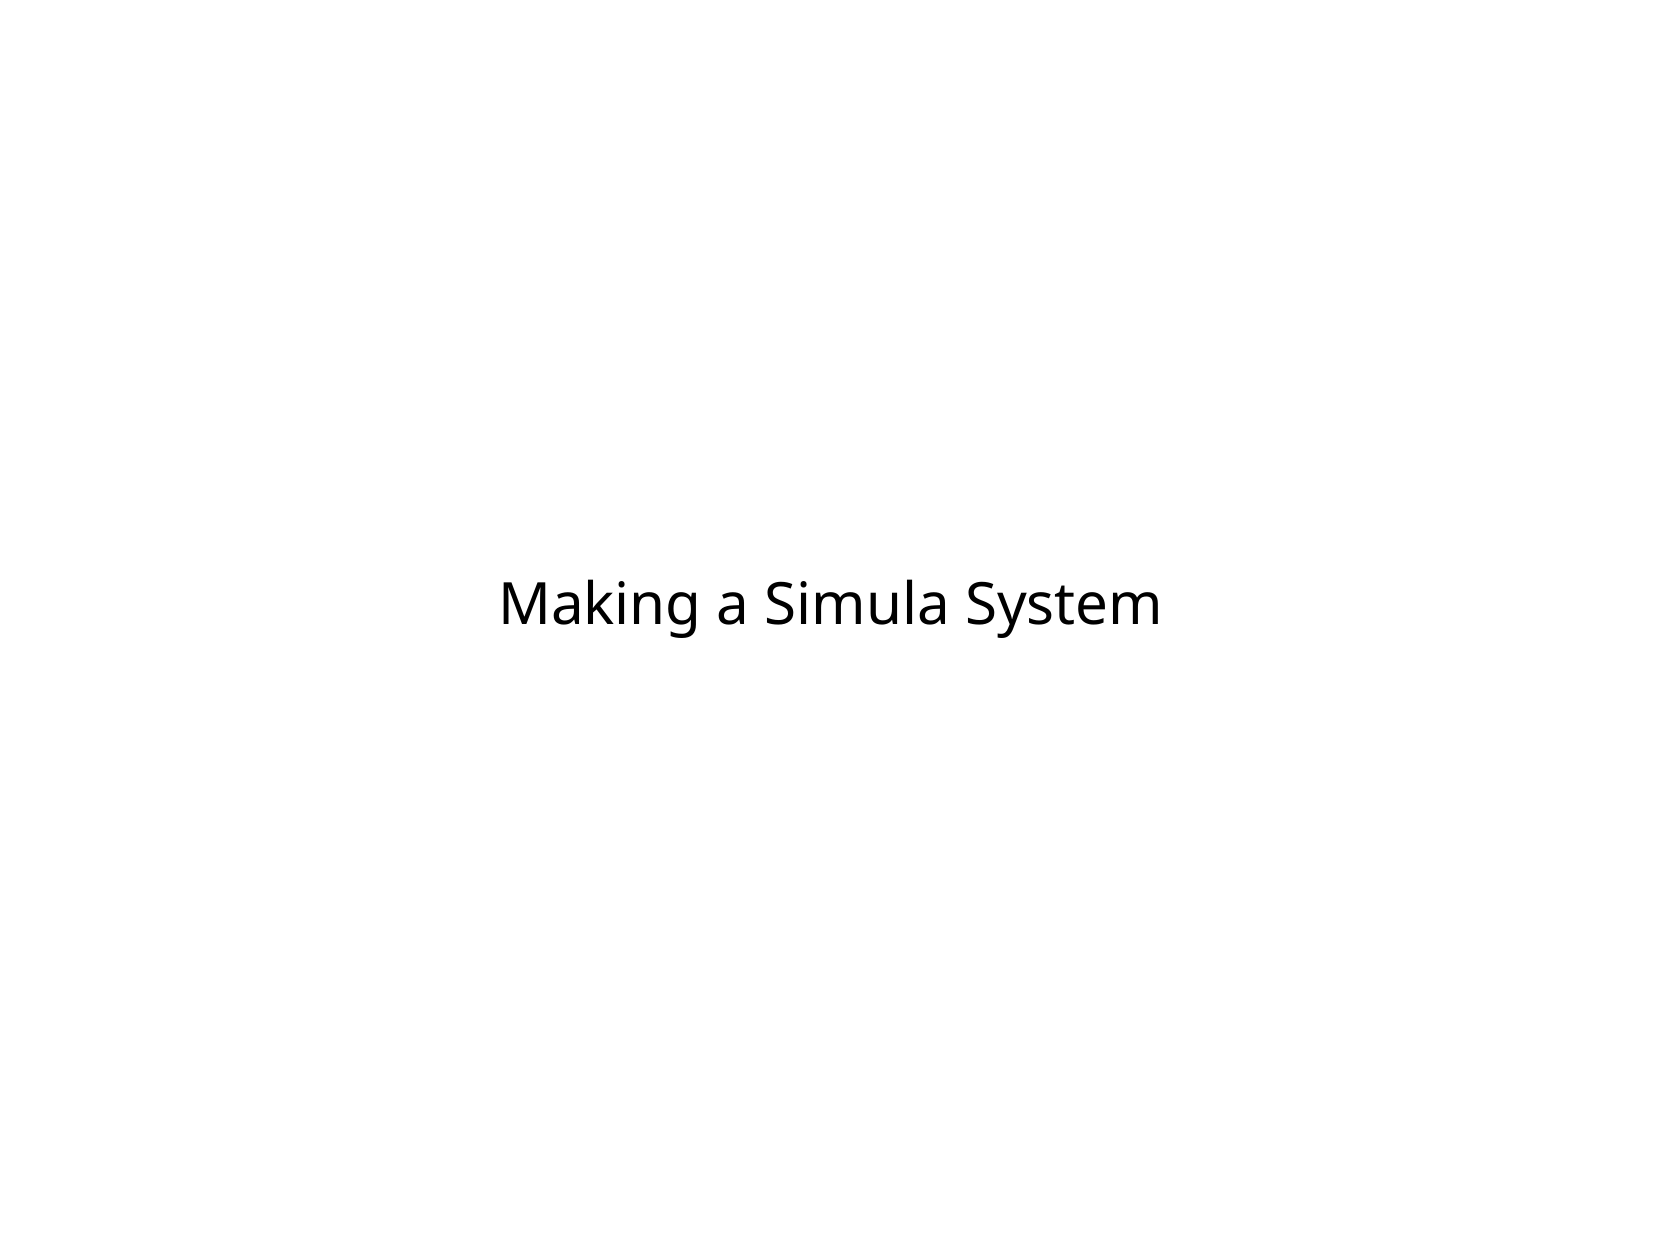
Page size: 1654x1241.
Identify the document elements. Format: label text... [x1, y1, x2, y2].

title Making a Simula System [86, 497, 1576, 706]
